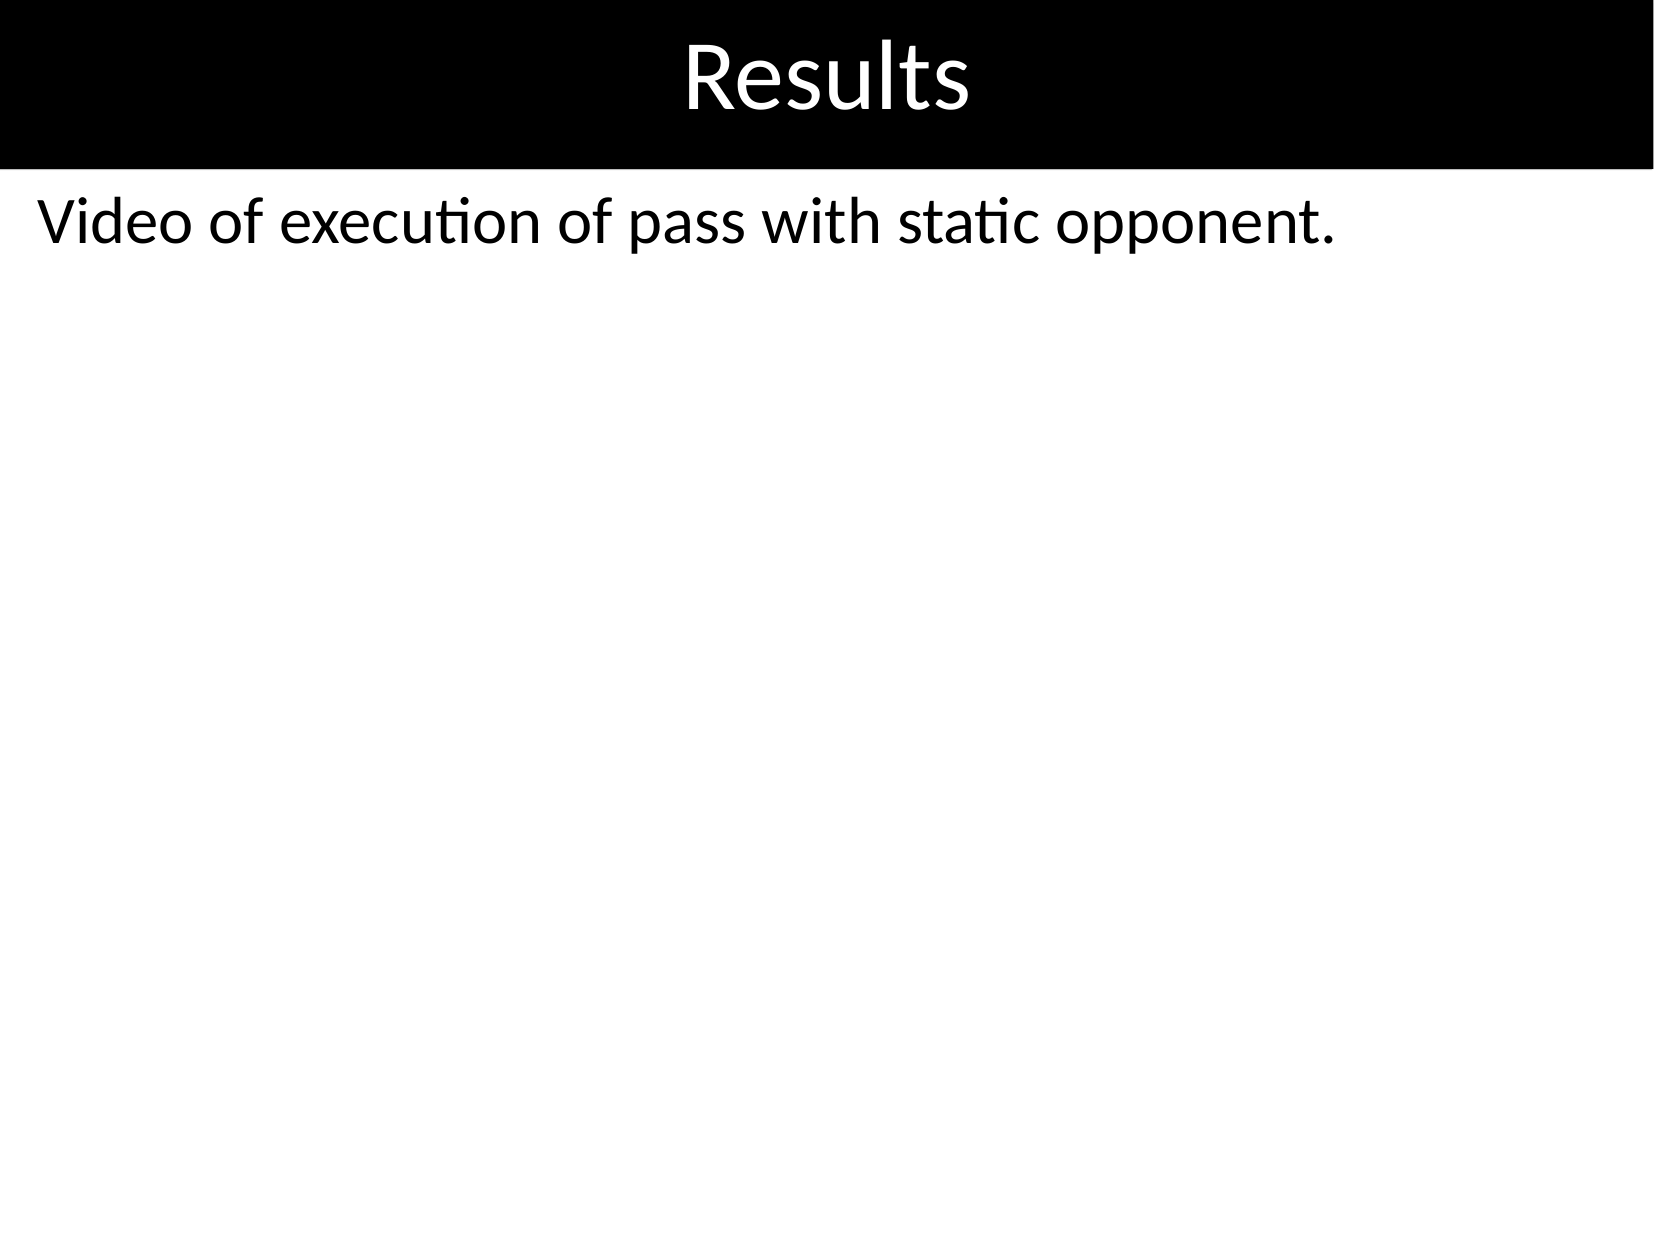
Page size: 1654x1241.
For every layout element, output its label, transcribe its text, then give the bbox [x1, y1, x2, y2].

title Results [0, 0, 1654, 169]
list Video of execution of pass with static opponent. [37, 193, 1613, 1201]
